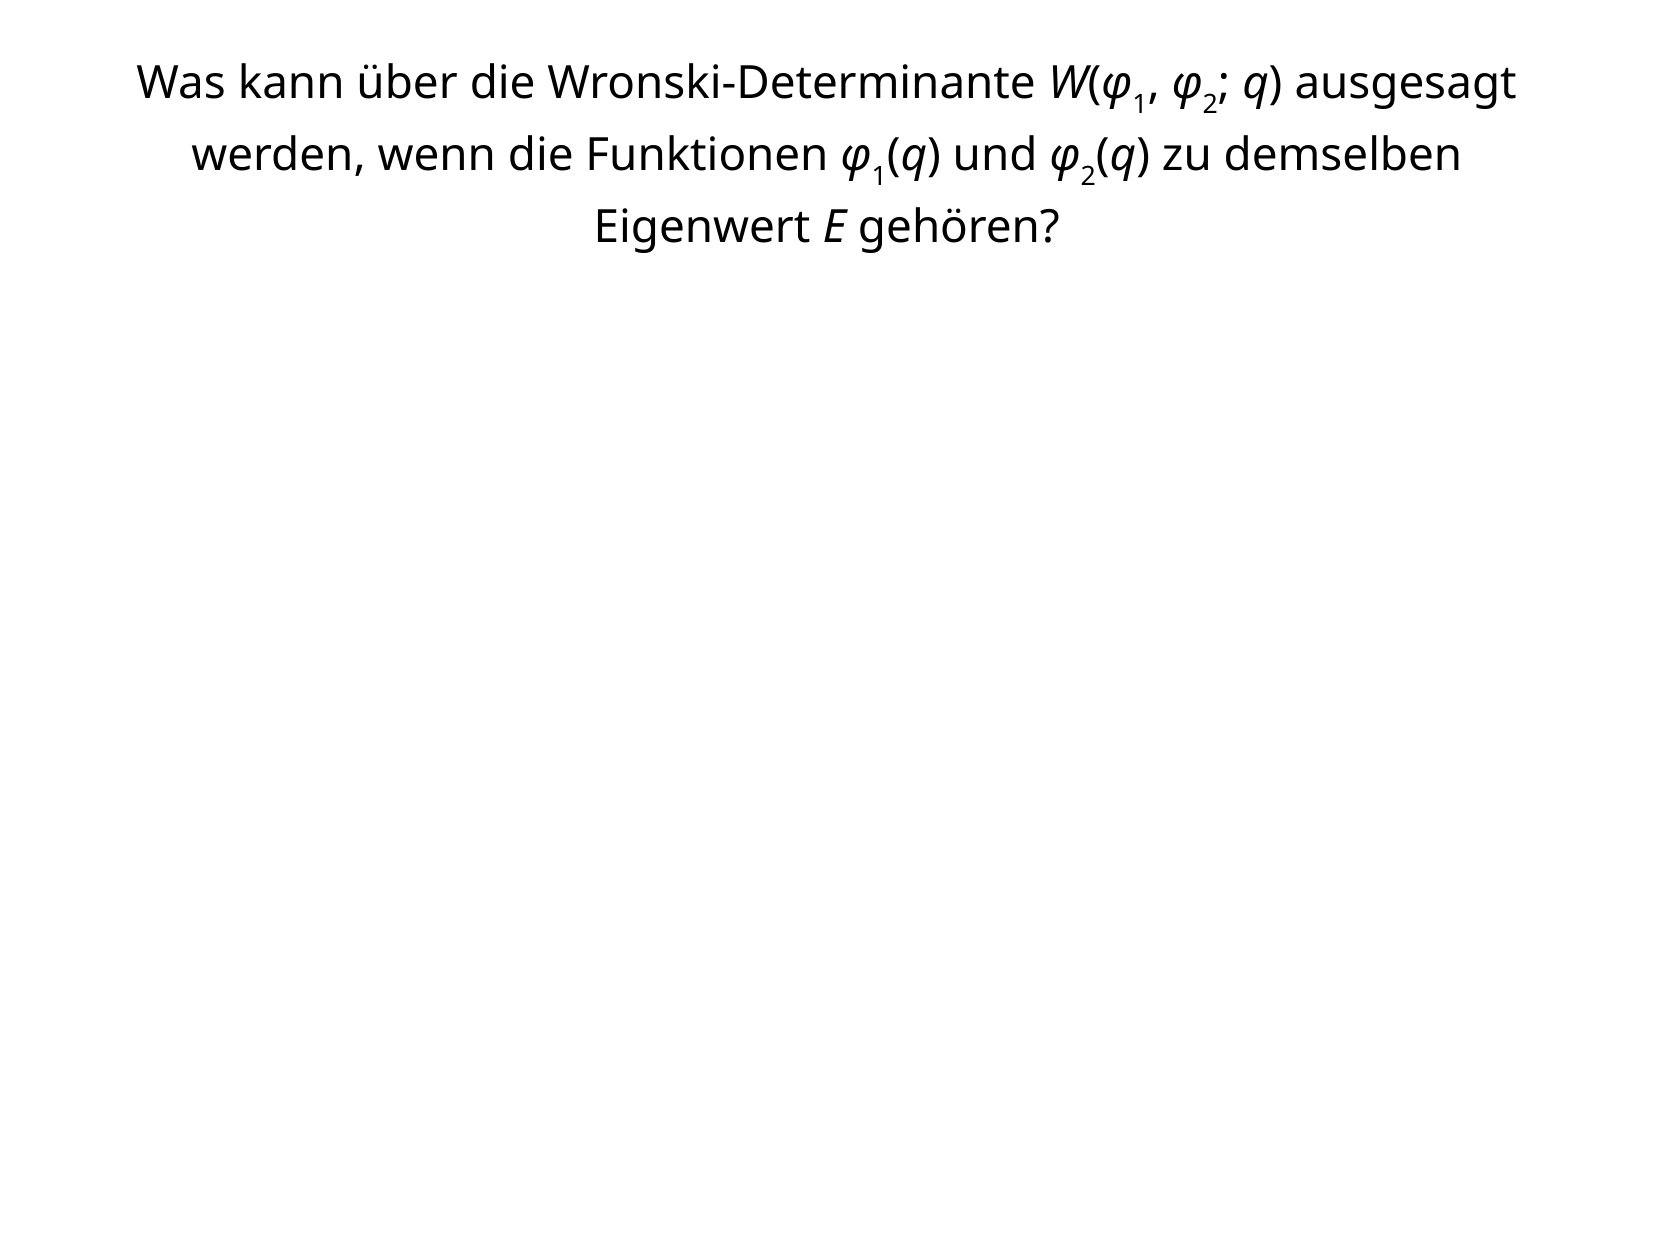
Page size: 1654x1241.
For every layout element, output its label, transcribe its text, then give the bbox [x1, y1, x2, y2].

title Was kann über die Wronski-Determinante W(φ1, φ2; q) ausgesagt werden, wenn die Funktionen φ1(q) und φ2(q) zu demselben Eigenwert E gehören? [82, 49, 1571, 257]
